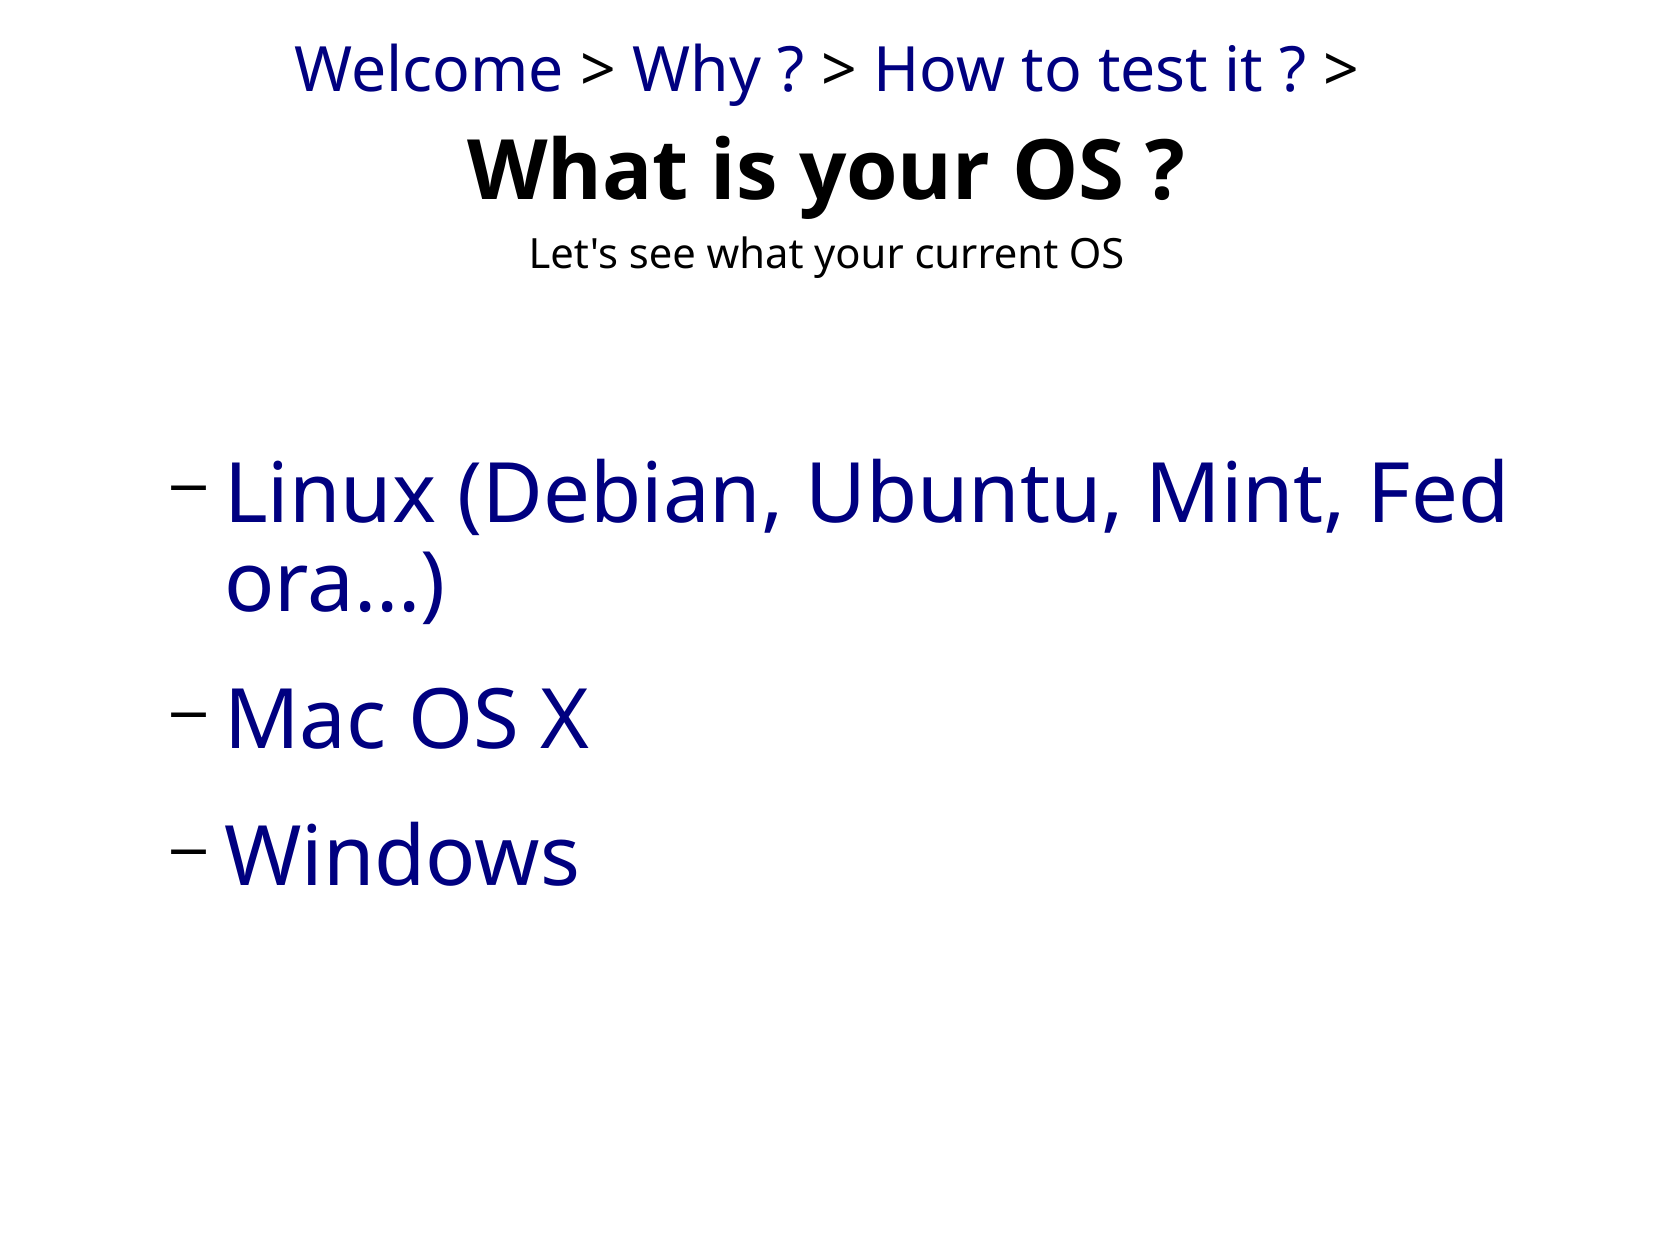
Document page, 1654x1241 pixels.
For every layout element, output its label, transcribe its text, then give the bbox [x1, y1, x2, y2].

list Linux (Debian, Ubuntu, Mint, Fedora...) Mac OS X Windows [82, 290, 1538, 1010]
title Welcome > Why ? > How to test it ? > What is your OS ? Let's see what your current OS [82, 35, 1571, 271]
